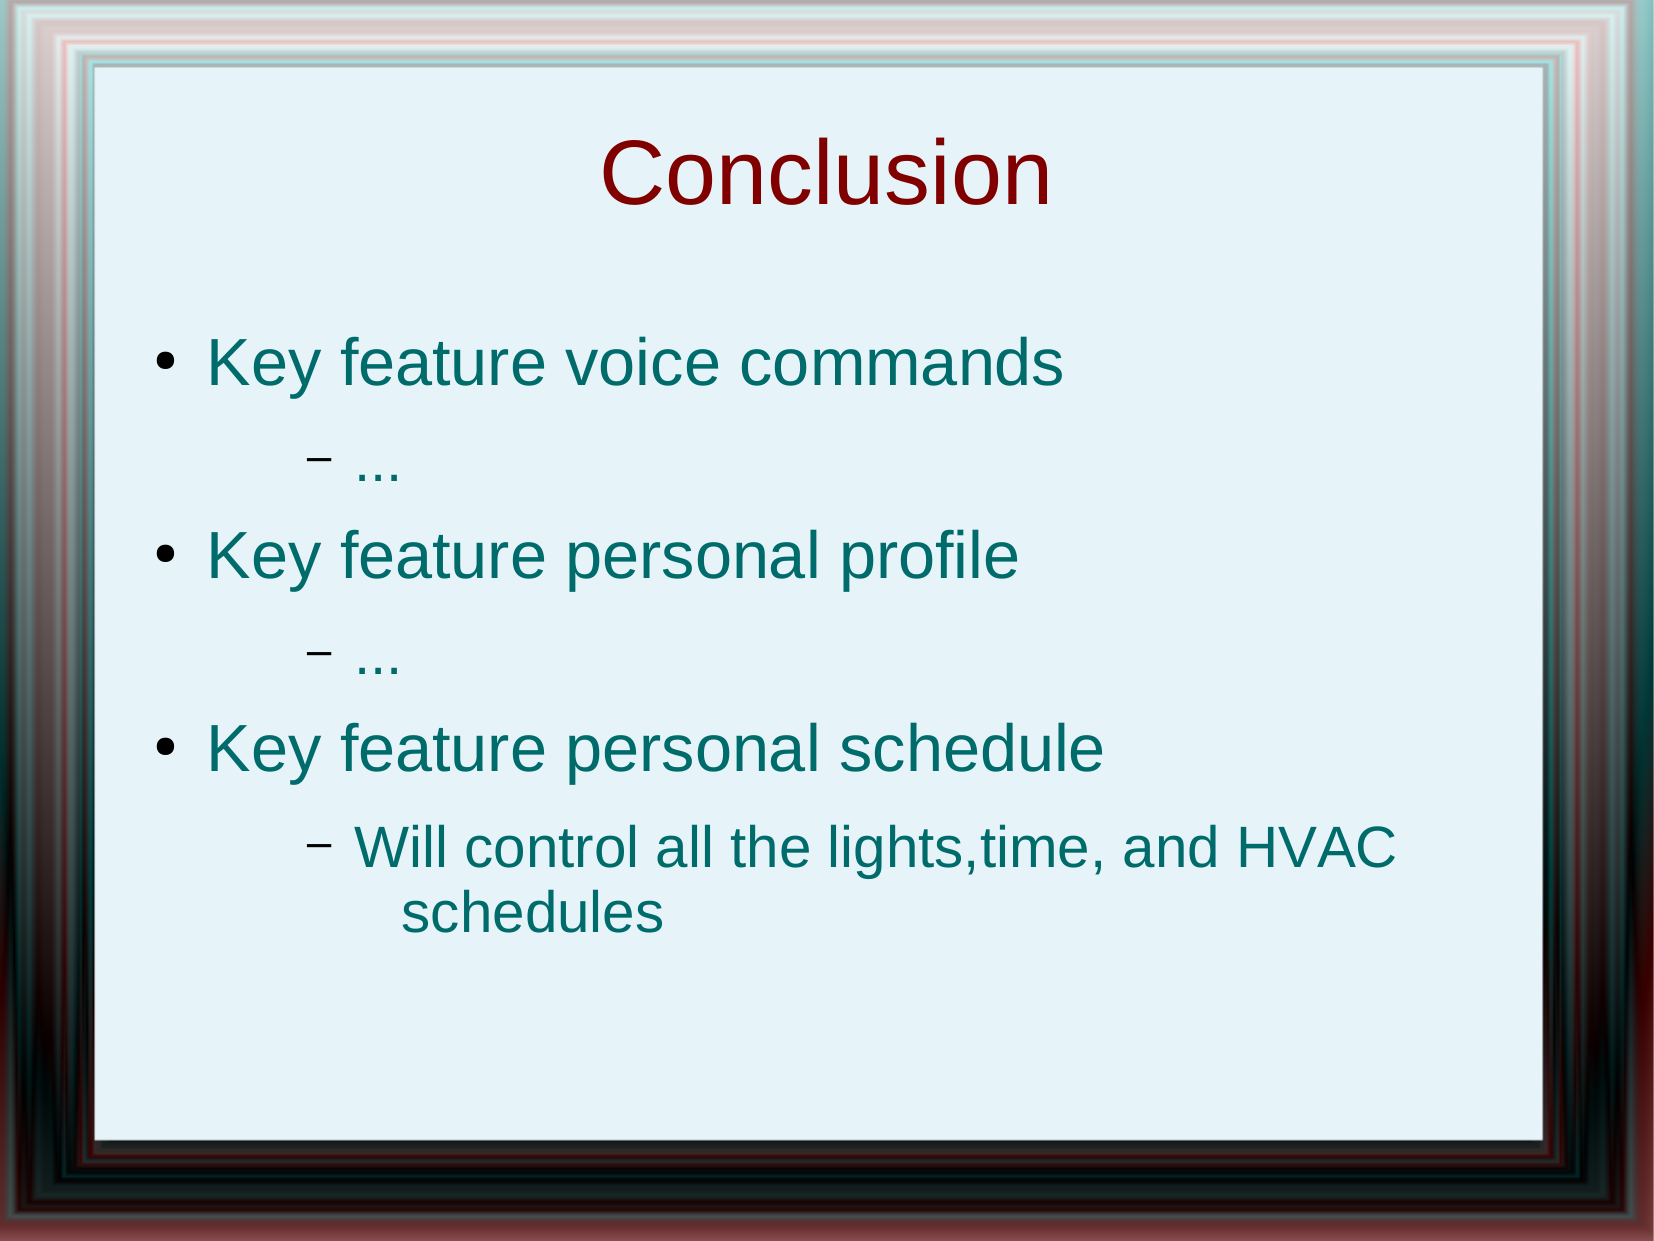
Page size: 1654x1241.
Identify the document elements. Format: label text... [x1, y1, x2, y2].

title Conclusion [118, 88, 1536, 257]
picture [0, 0, 1654, 1241]
list Key feature voice commands ... Key feature personal profile ... Key feature personal schedule Will control all the lights,time, and HVAC schedules [118, 324, 1506, 945]
